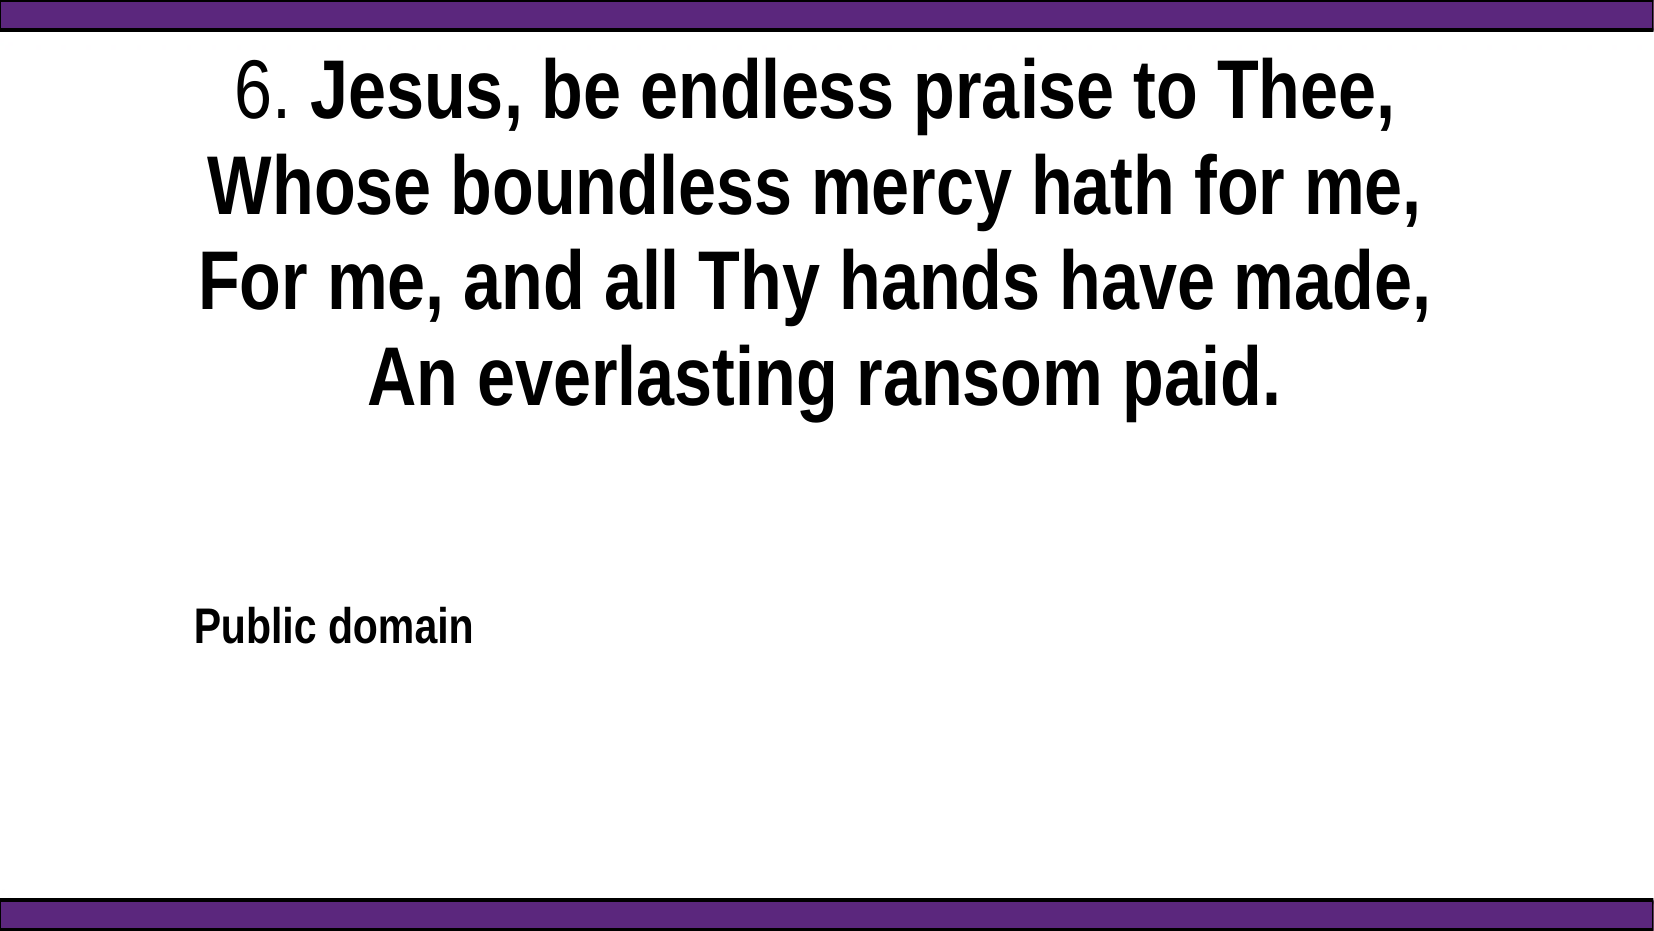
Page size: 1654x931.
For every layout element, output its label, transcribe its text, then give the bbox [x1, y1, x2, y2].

text_box [0, 0, 1654, 31]
text_box 6. Jesus, be endless praise to Thee, Whose boundless mercy hath for me, For me, and all Thy hands have made, An everlasting ransom paid. Public domain [60, 33, 1591, 671]
text_box [0, 900, 1654, 931]
picture [0, 31, 1654, 900]
